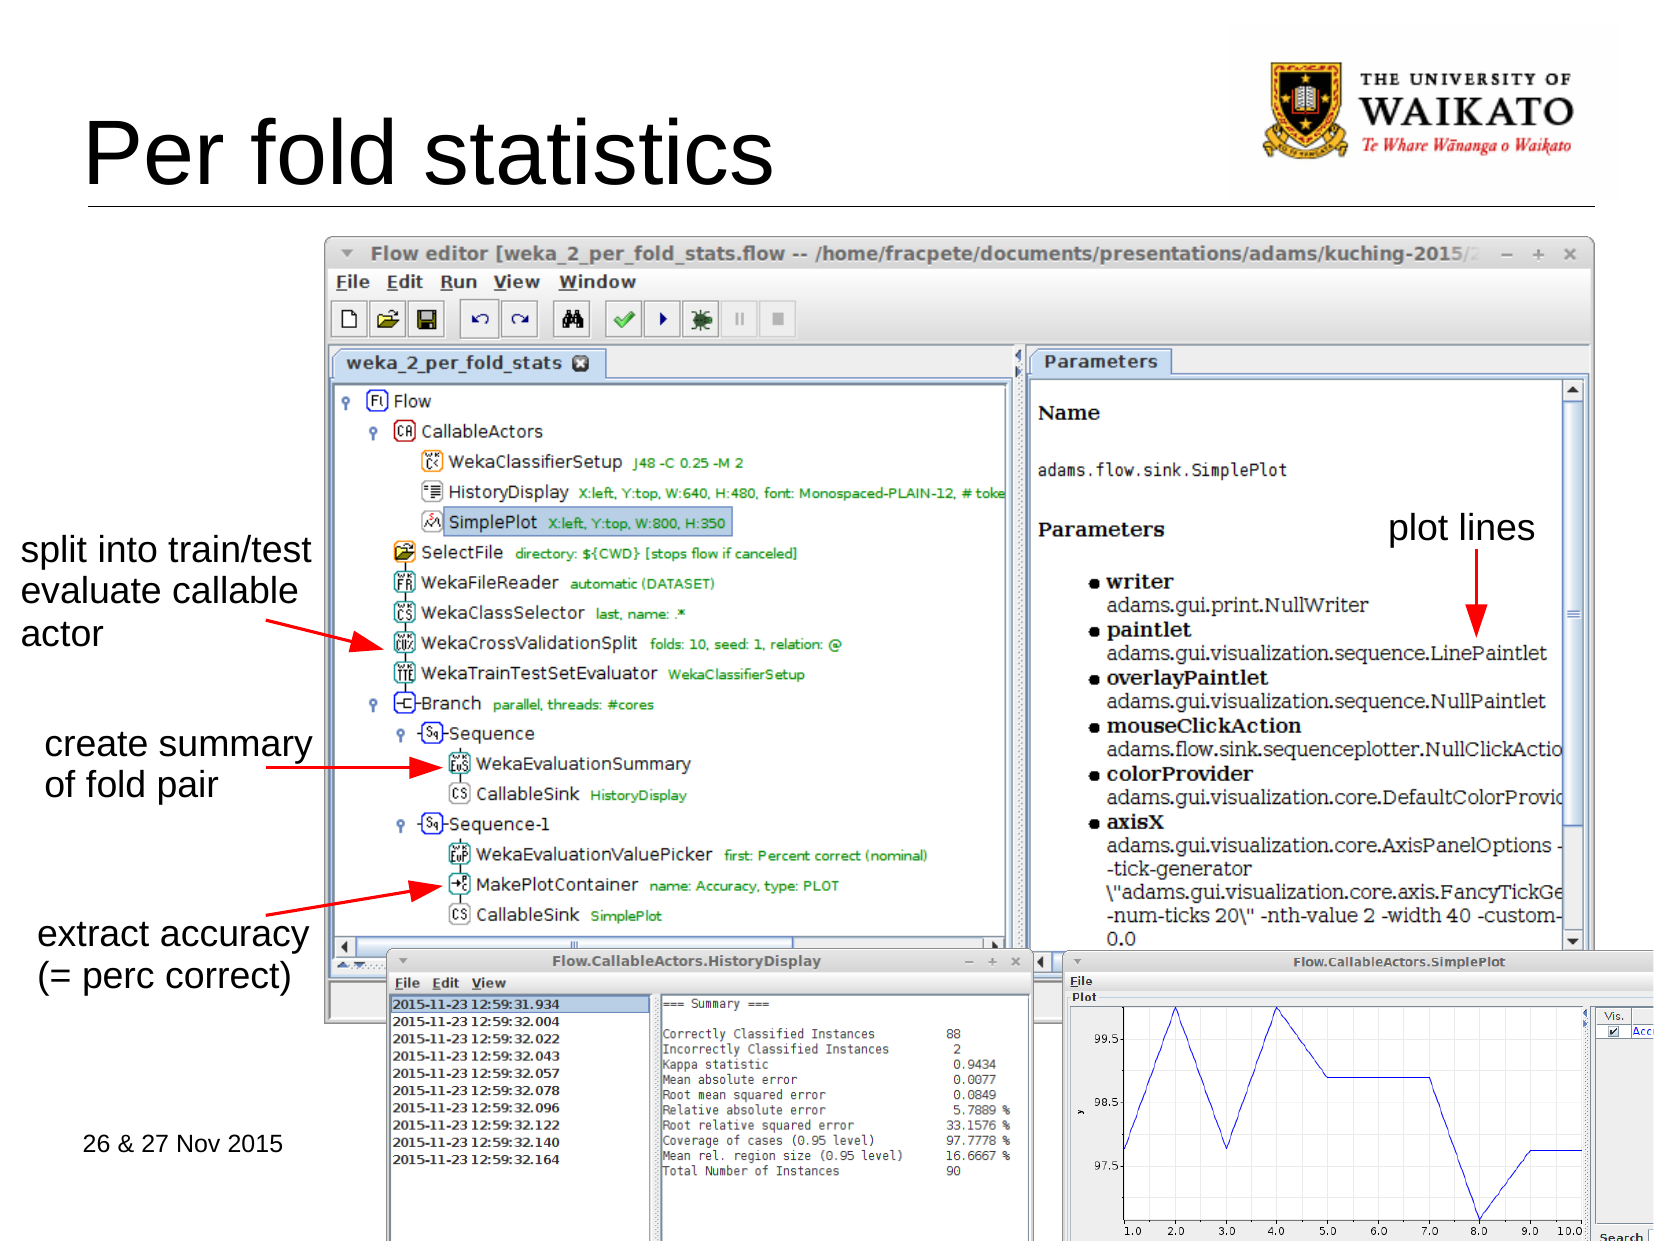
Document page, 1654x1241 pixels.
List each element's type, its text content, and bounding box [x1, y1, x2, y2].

title Per fold statistics [82, 49, 1571, 257]
text_box plot lines [1373, 498, 1551, 556]
text_box extract accuracy (= perc correct) [22, 905, 325, 1004]
text_box create summary of fold pair [29, 714, 328, 814]
text_box split into train/test evaluate callable actor [5, 520, 328, 662]
picture [1228, 24, 1619, 201]
picture [324, 236, 1654, 1241]
